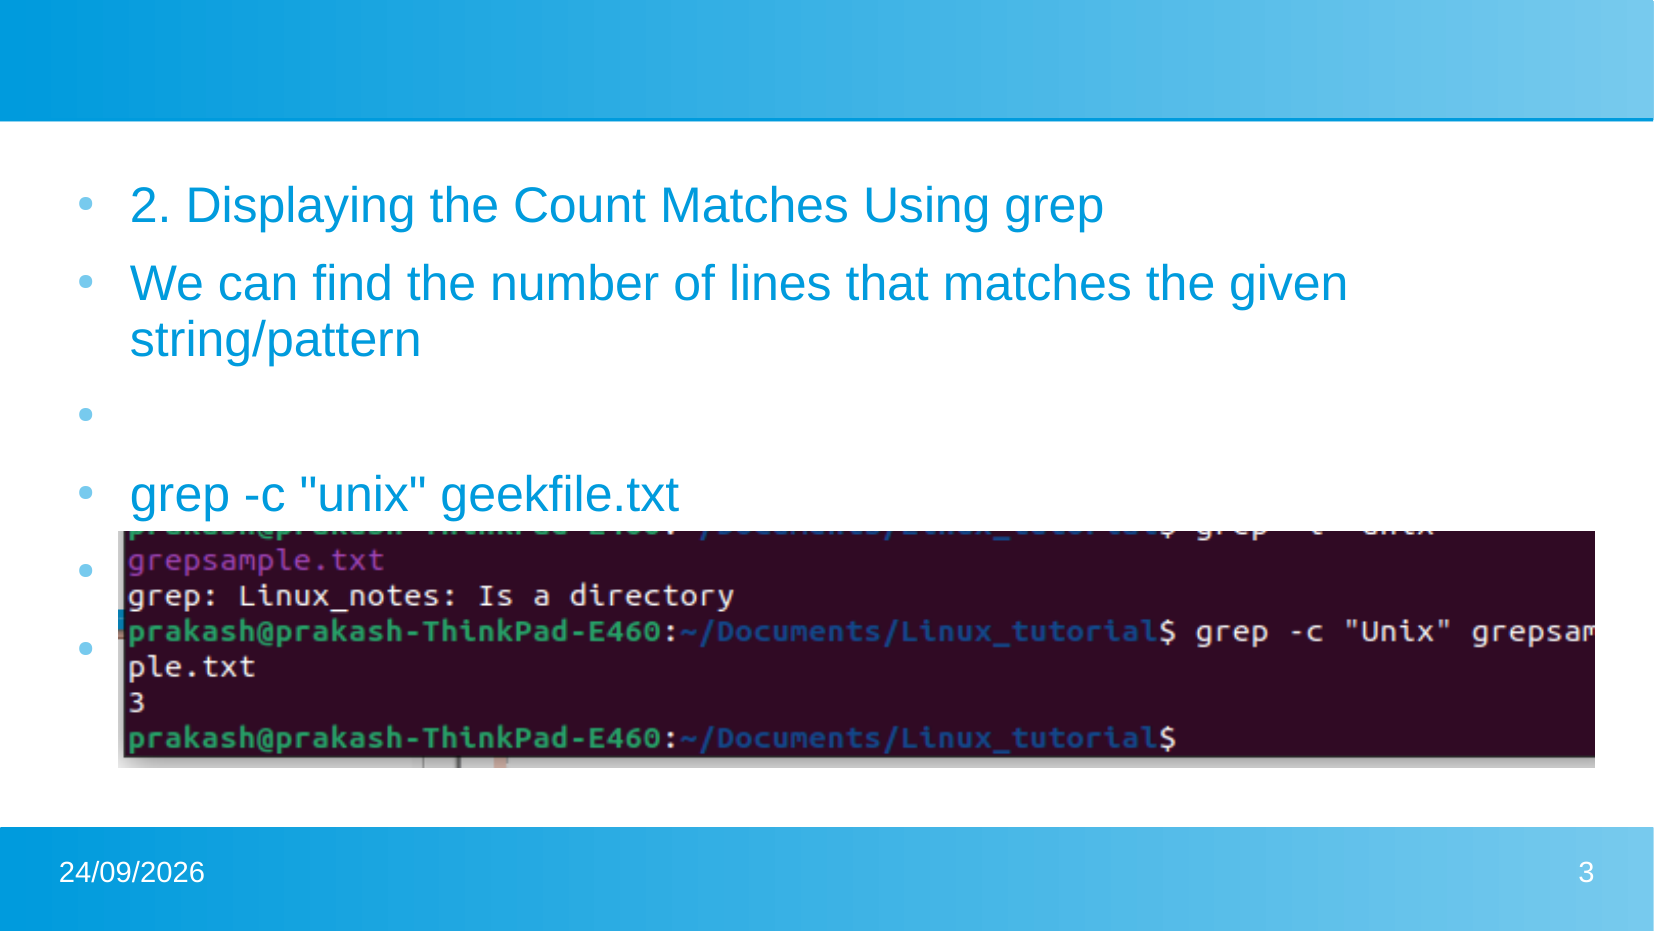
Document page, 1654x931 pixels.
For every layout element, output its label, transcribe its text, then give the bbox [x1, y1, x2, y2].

list 2. Displaying the Count Matches Using grep We can find the number of lines that matches the given string/pattern grep -c "unix" geekfile.txt [59, 177, 1595, 768]
picture [118, 531, 1595, 768]
